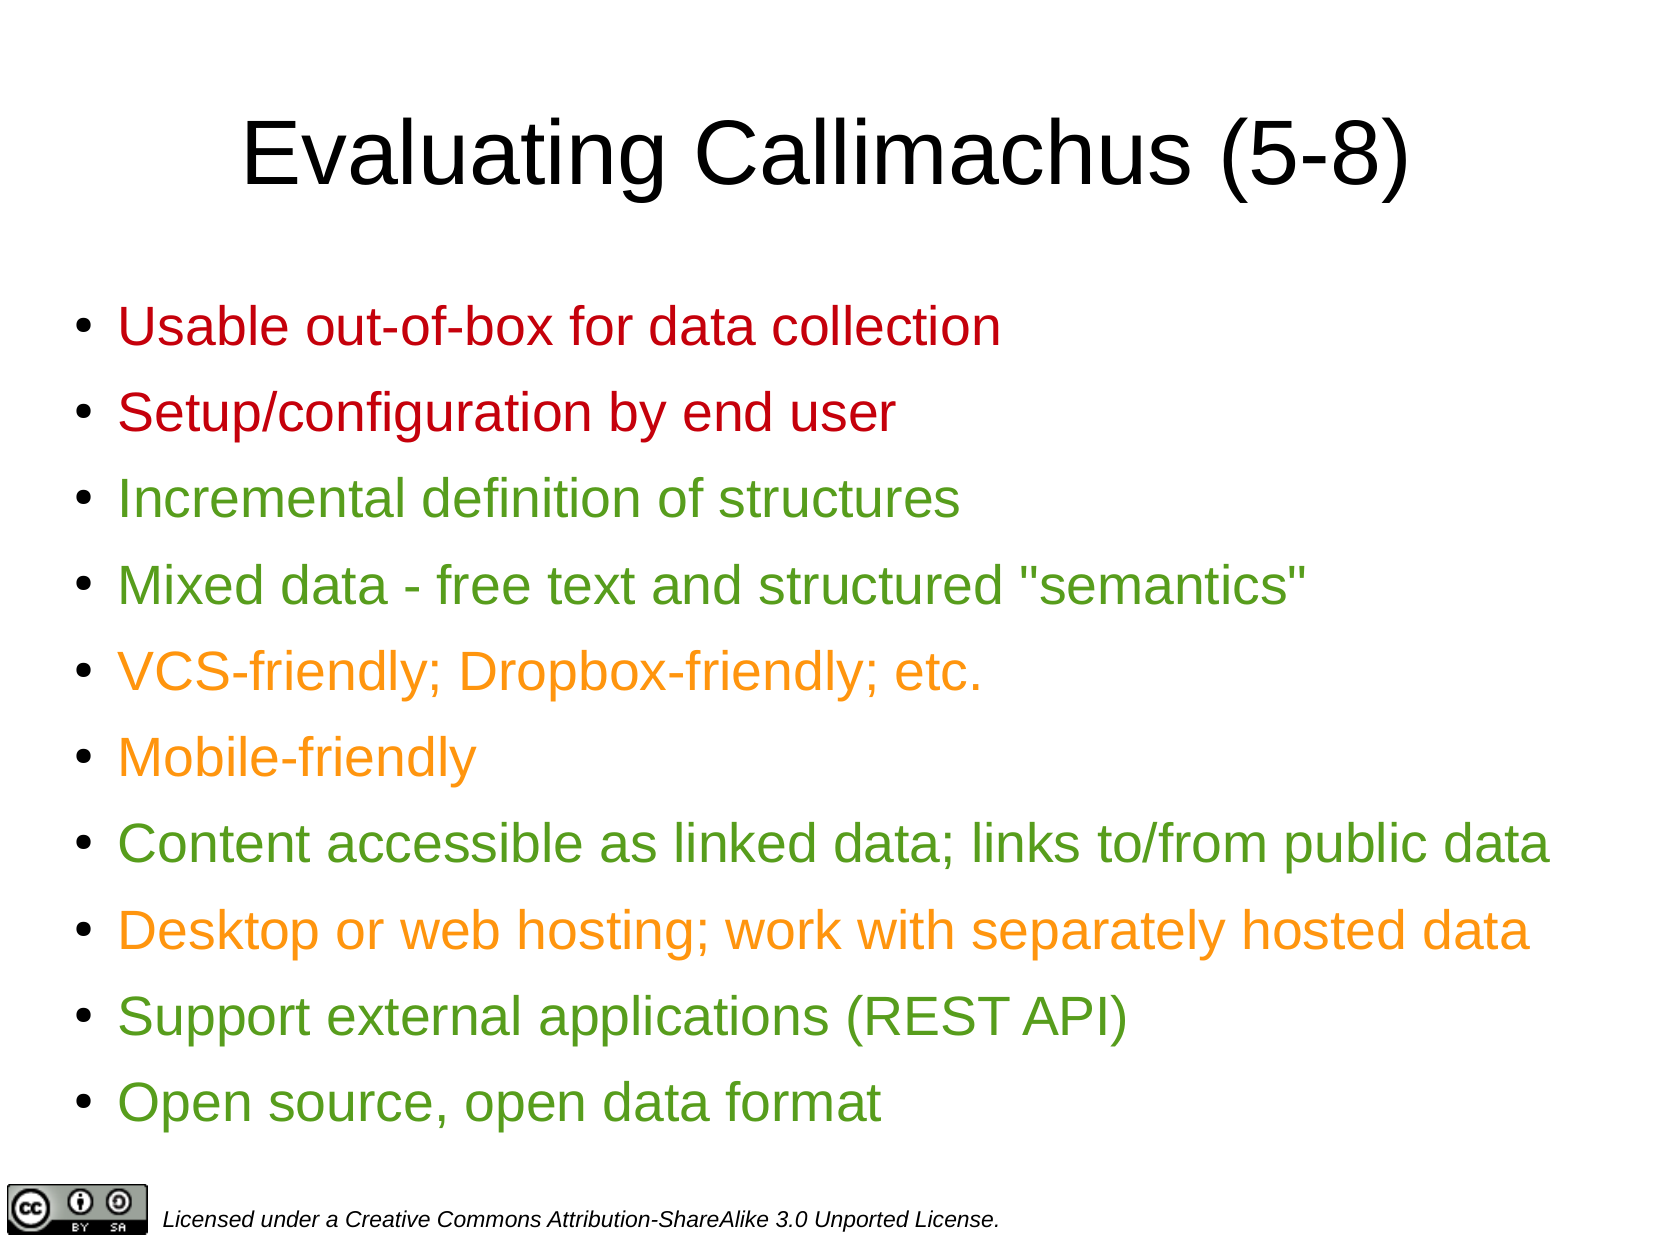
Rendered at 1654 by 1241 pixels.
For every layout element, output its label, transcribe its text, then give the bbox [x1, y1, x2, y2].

title Evaluating Callimachus (5-8) [82, 49, 1571, 257]
picture [7, 1184, 148, 1235]
list Usable out-of-box for data collection Setup/configuration by end user Incremental definition of structures Mixed data - free text and structured "semantics" VCS-friendly; Dropbox-friendly; etc. Mobile-friendly Content accessible as linked data; links to/from public data Desktop or web hosting; work with separately hosted data Support external applications (REST API) Open source, open data format [59, 295, 1595, 1140]
